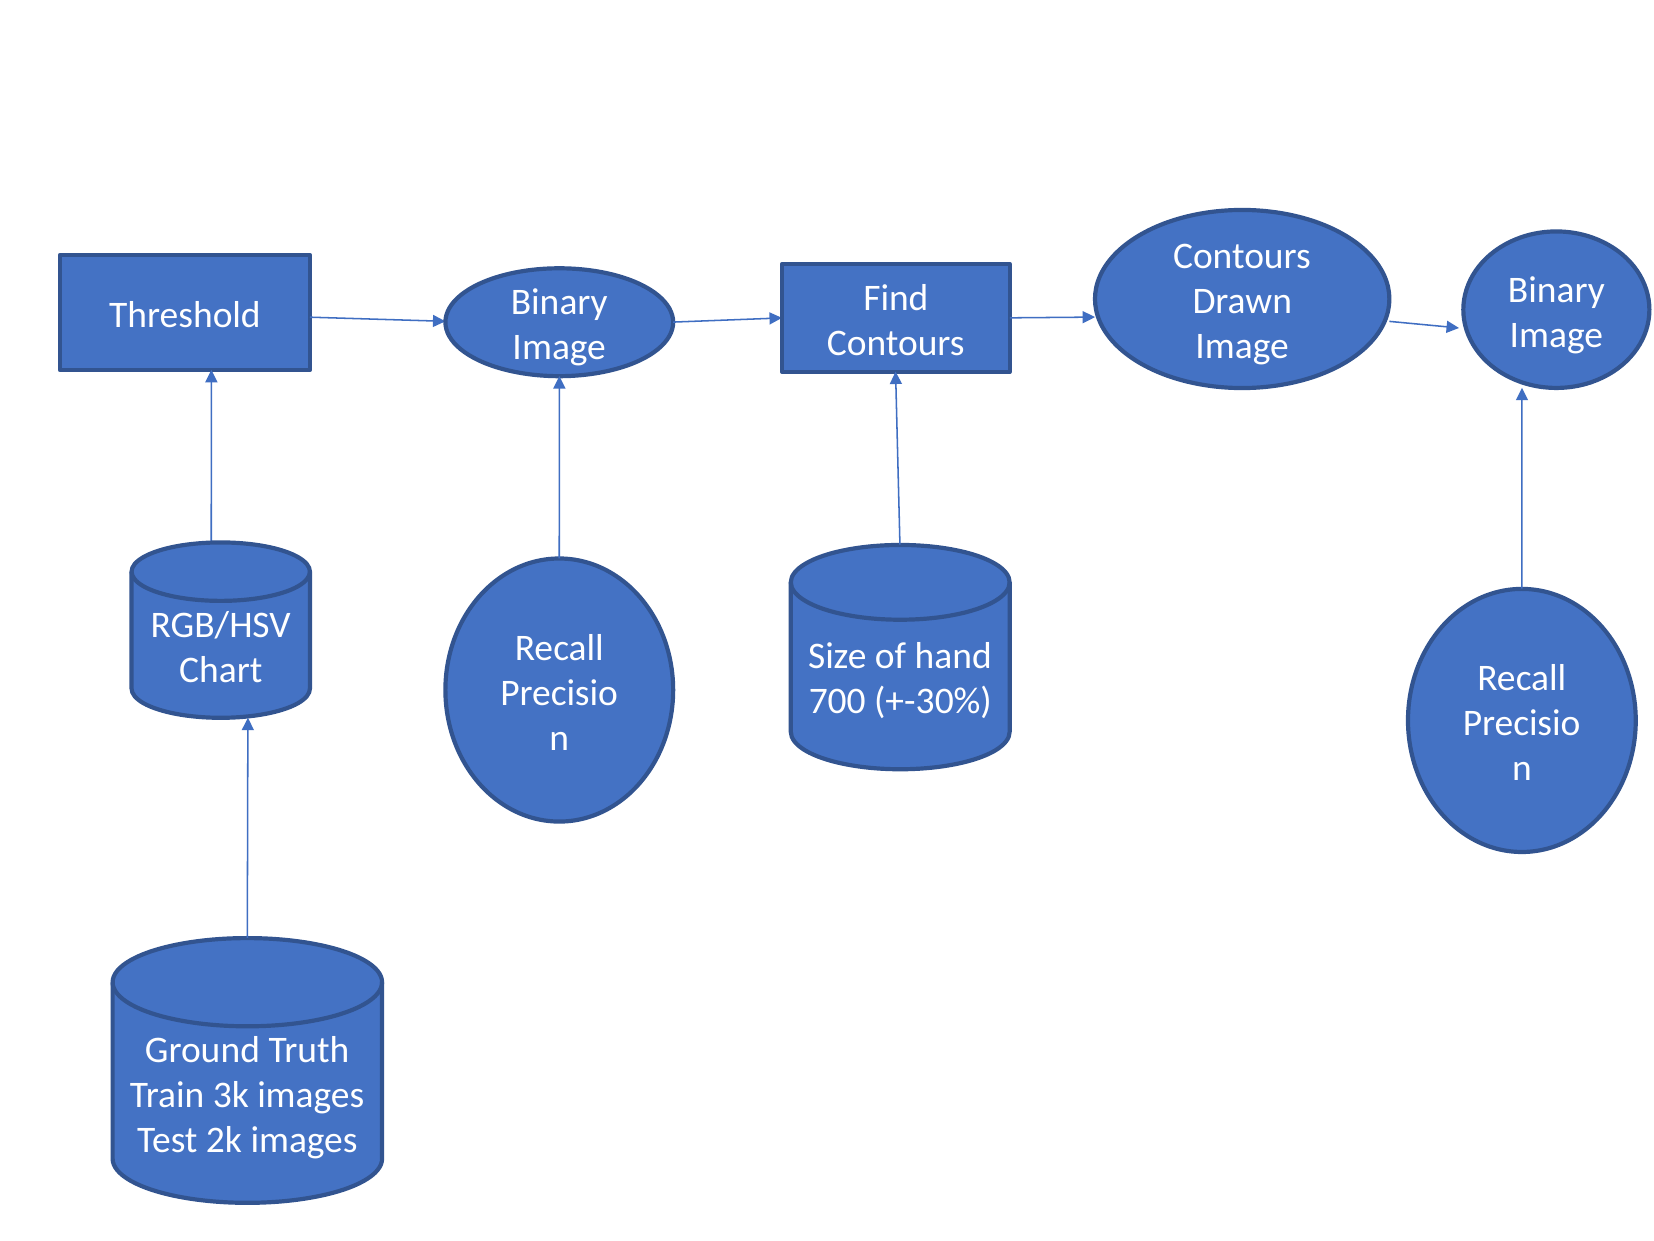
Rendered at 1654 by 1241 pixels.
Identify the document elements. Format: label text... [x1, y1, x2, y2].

text_box Ground Truth Train 3k images Test 2k images [112, 938, 383, 1203]
text_box Find Contours [782, 264, 1010, 372]
text_box Contours Drawn Image [1095, 209, 1390, 389]
text_box Size of hand 700 (+-30%) [790, 544, 1010, 770]
text_box Binary Image [445, 268, 674, 377]
text_box Recall Precision [1407, 588, 1636, 852]
text_box Threshold [60, 254, 310, 371]
text_box Binary Image [1463, 231, 1650, 388]
text_box Recall Precision [445, 558, 674, 822]
text_box RGB/HSV Chart [131, 542, 310, 718]
